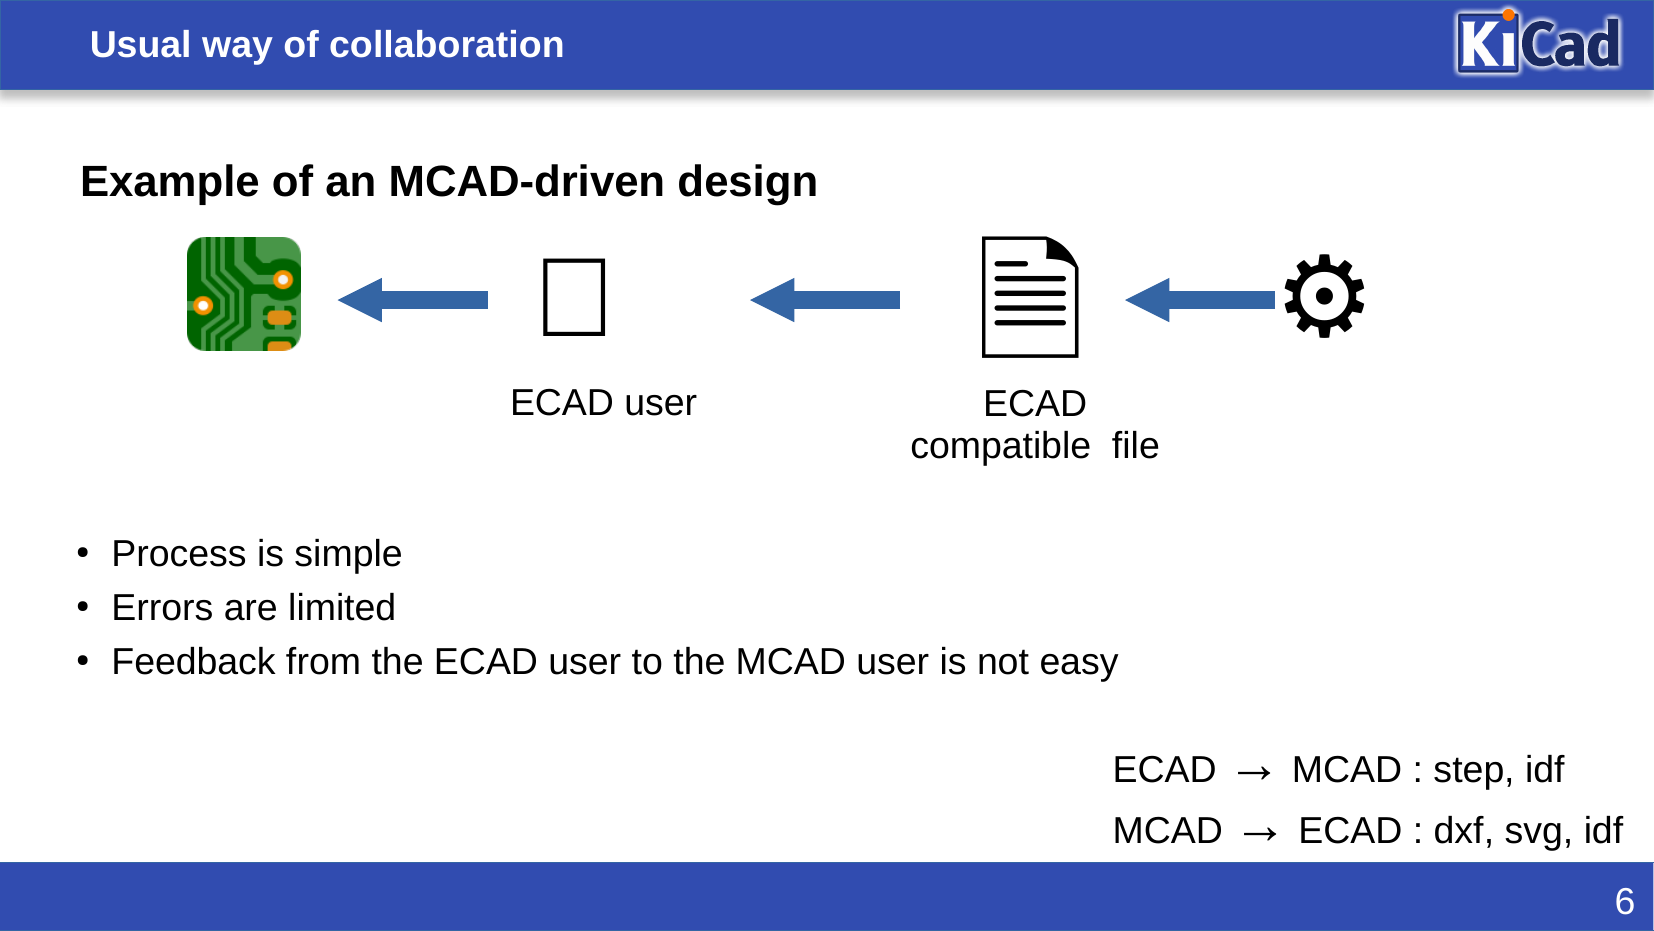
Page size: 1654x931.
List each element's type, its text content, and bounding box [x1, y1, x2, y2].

text_box Example of an MCAD-driven design [65, 150, 834, 214]
text_box <number> [1387, 873, 1651, 931]
text_box ECAD user [495, 373, 713, 431]
text_box [1162, 90, 1651, 226]
text_box [0, 862, 1654, 931]
text_box ECAD compatible file [870, 375, 1201, 516]
text_box 🗎 [960, 219, 1163, 389]
picture [1412, 0, 1654, 92]
text_box Process is simple Errors are limited Feedback from the ECAD user to the MCAD user is not easy [61, 525, 1136, 690]
text_box ECAD → MCAD : step, idf MCAD → ECAD : dxf, svg, idf [1087, 684, 1639, 863]
picture [187, 237, 300, 351]
text_box Usual way of collaboration [0, 0, 1412, 90]
text_box 👤 ⚙️ [300, 164, 1501, 431]
